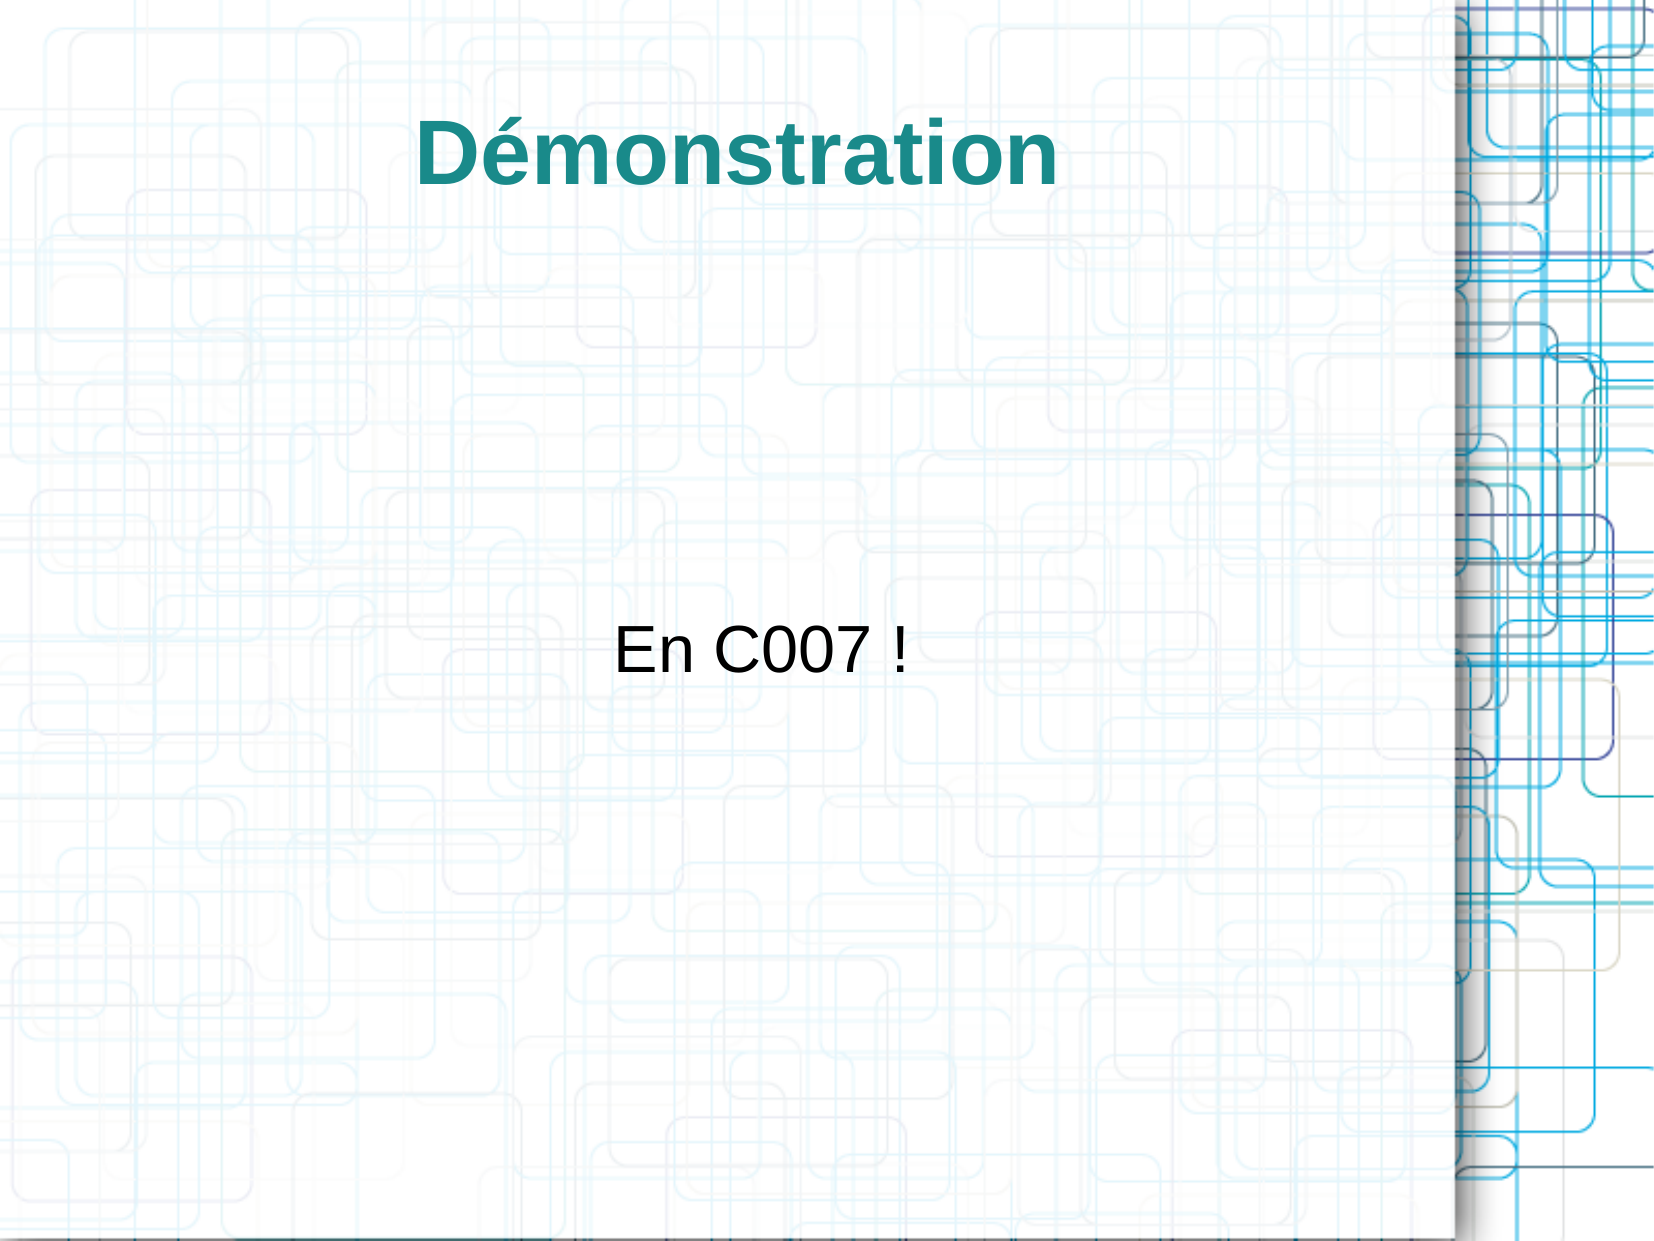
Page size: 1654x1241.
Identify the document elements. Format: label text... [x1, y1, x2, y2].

picture [0, 0, 1654, 1241]
title Démonstration [59, 49, 1418, 257]
subtitle En C007 ! [82, 290, 1418, 1010]
